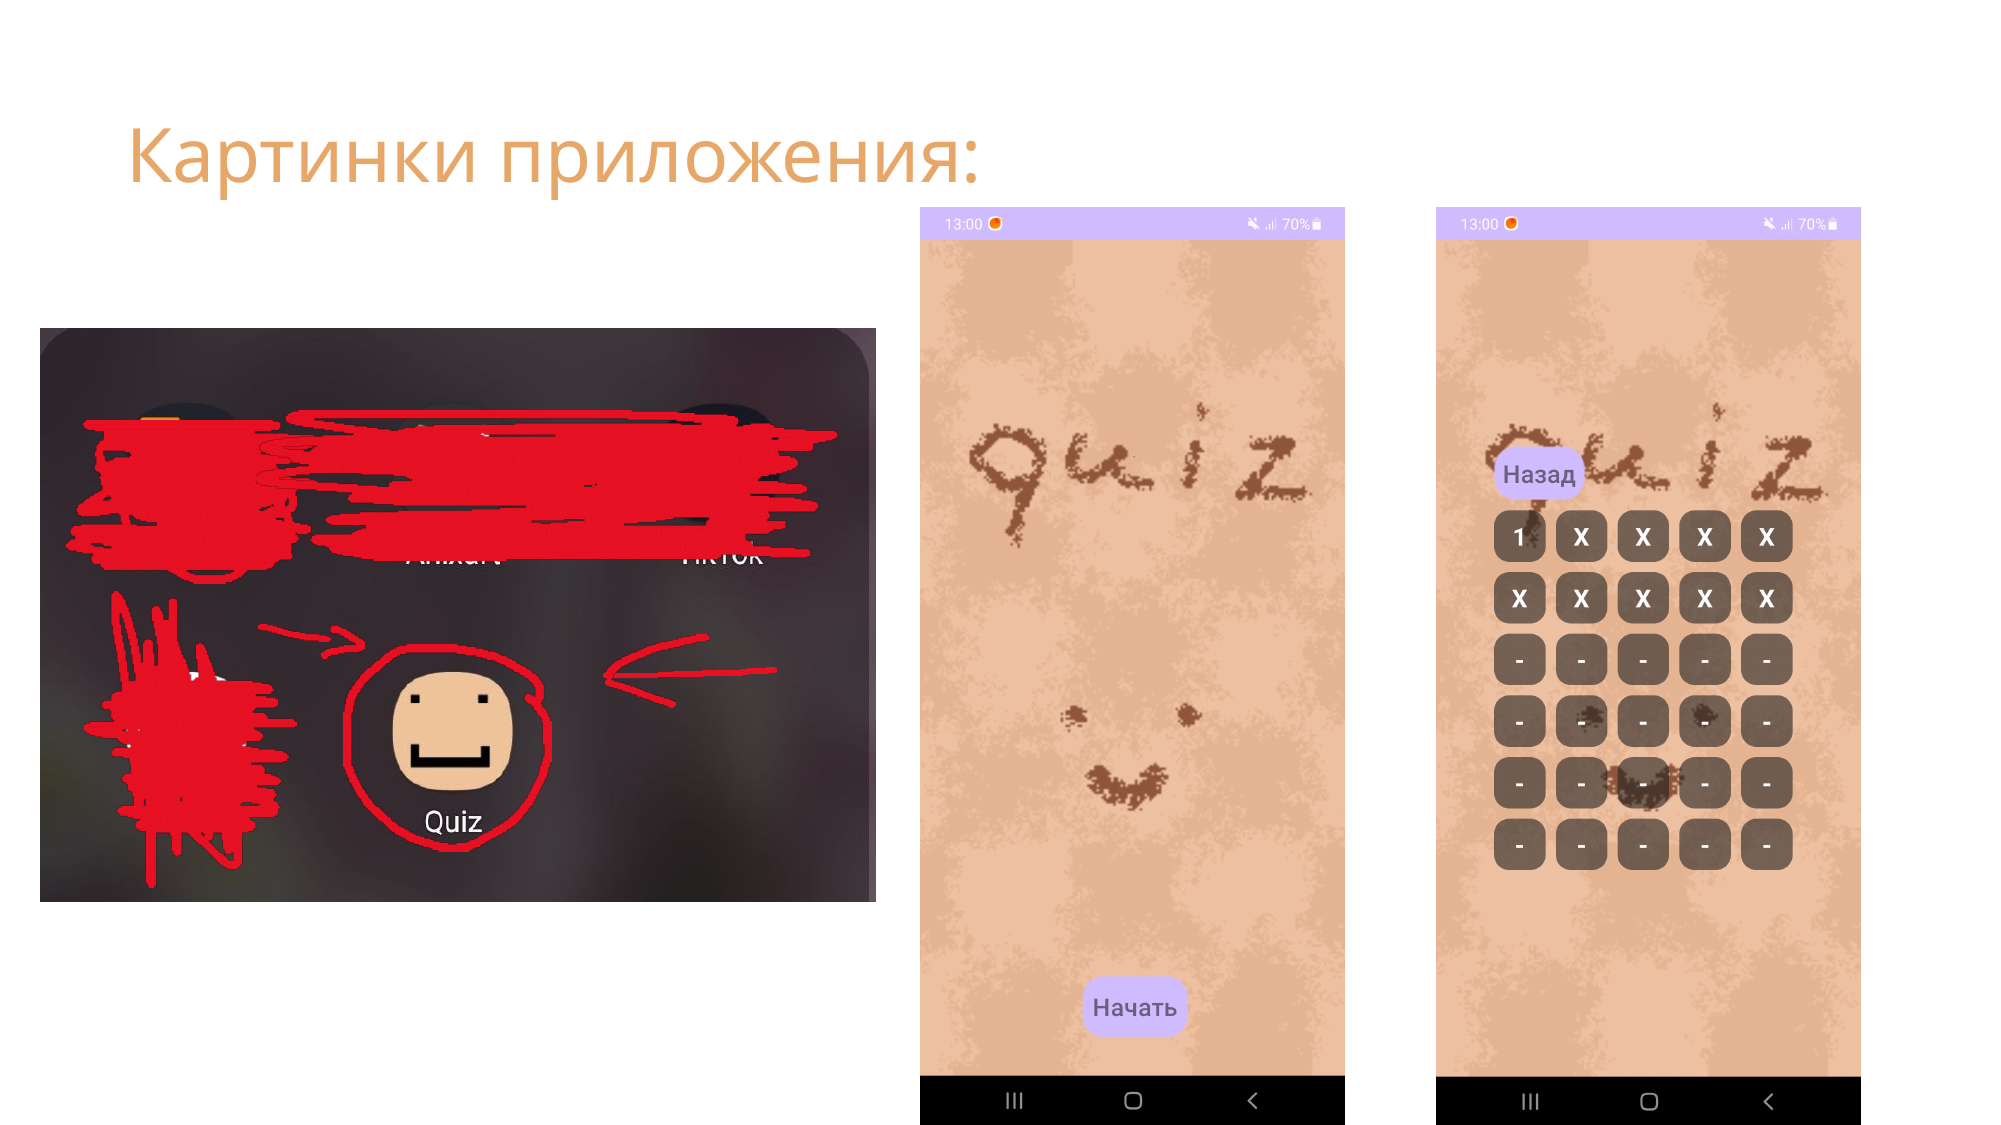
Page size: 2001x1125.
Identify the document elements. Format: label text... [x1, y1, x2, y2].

picture [40, 328, 876, 902]
title Картинки приложения: [111, 99, 1522, 317]
picture [1436, 207, 1861, 1125]
picture [920, 207, 1345, 1125]
